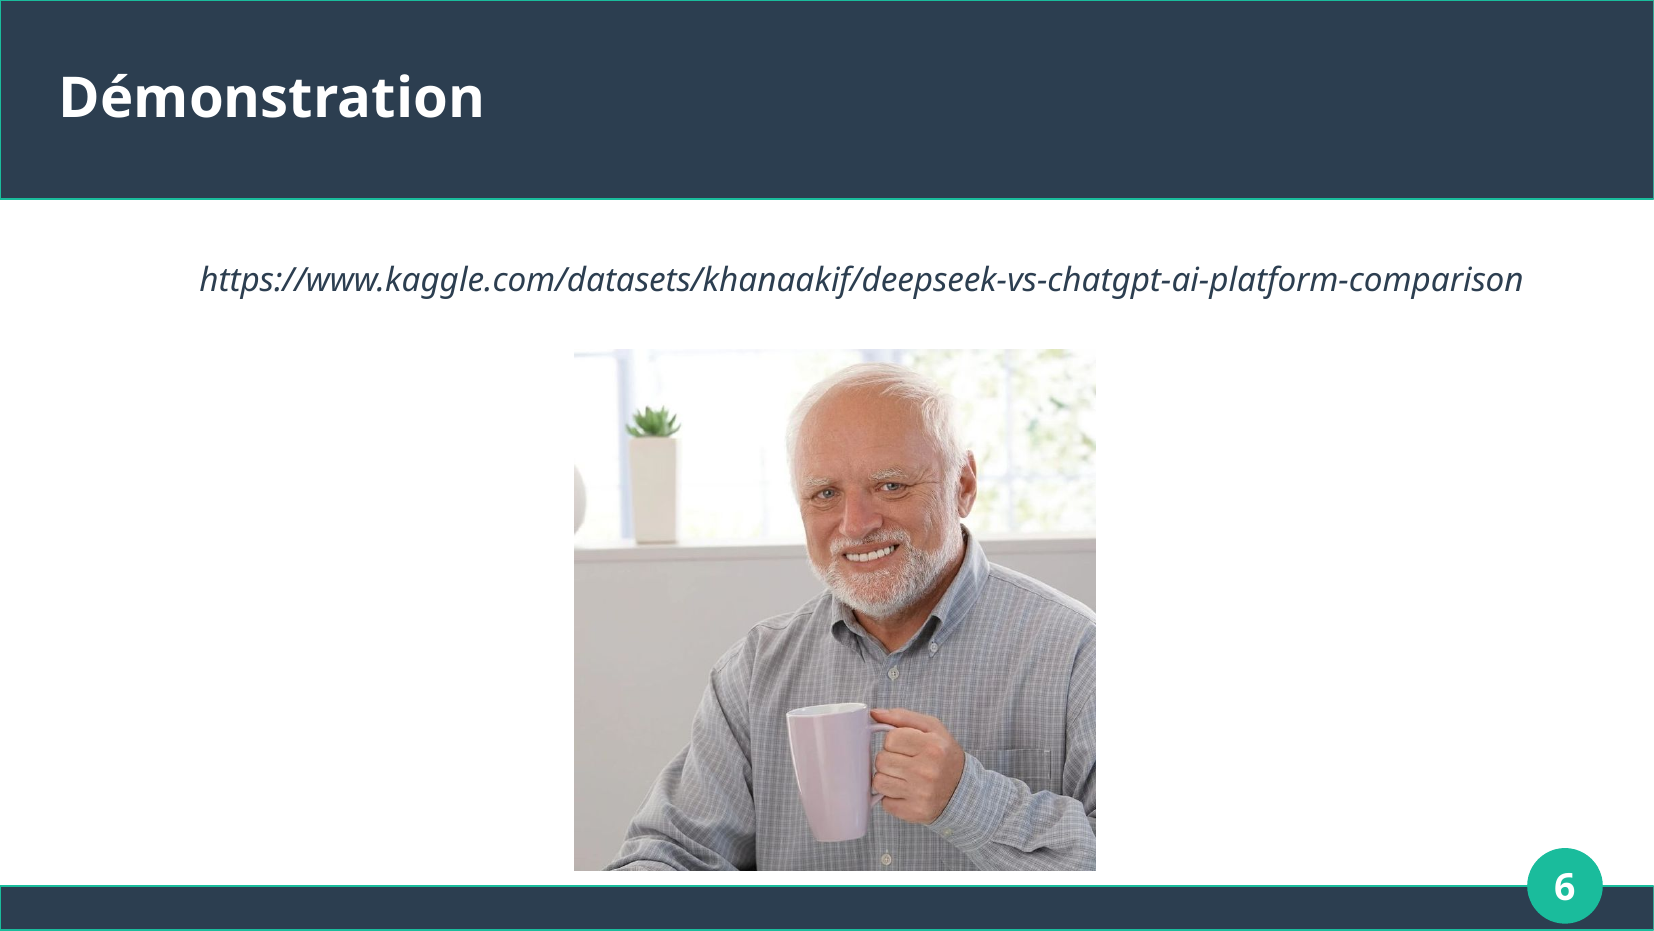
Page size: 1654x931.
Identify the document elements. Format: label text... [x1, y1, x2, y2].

picture [574, 349, 1096, 871]
title Démonstration [59, 37, 1595, 156]
text_box https://www.kaggle.com/datasets/khanaakif/deepseek-vs-chatgpt-ai-platform-comparison [112, 246, 1613, 312]
